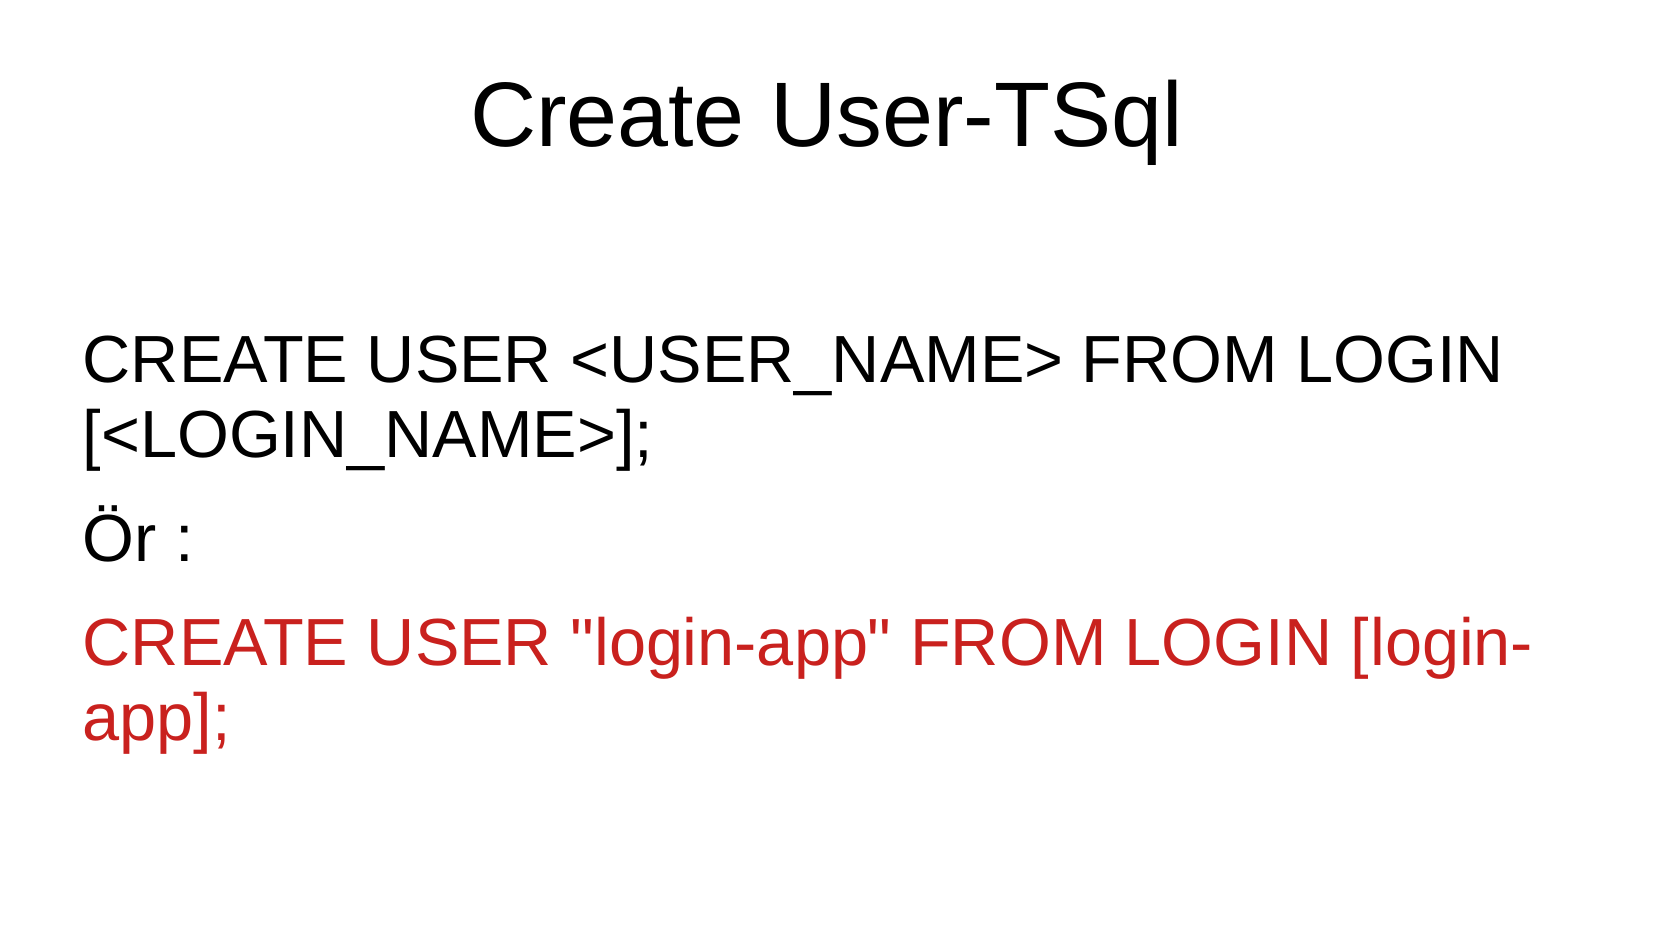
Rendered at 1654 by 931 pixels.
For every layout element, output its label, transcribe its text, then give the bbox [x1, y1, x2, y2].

title Create User-TSql [82, 37, 1571, 193]
list CREATE USER <USER_NAME> FROM LOGIN [<LOGIN_NAME>]; Ör : CREATE USER "login-app" FROM LOGIN [login-app]; [82, 217, 1571, 758]
